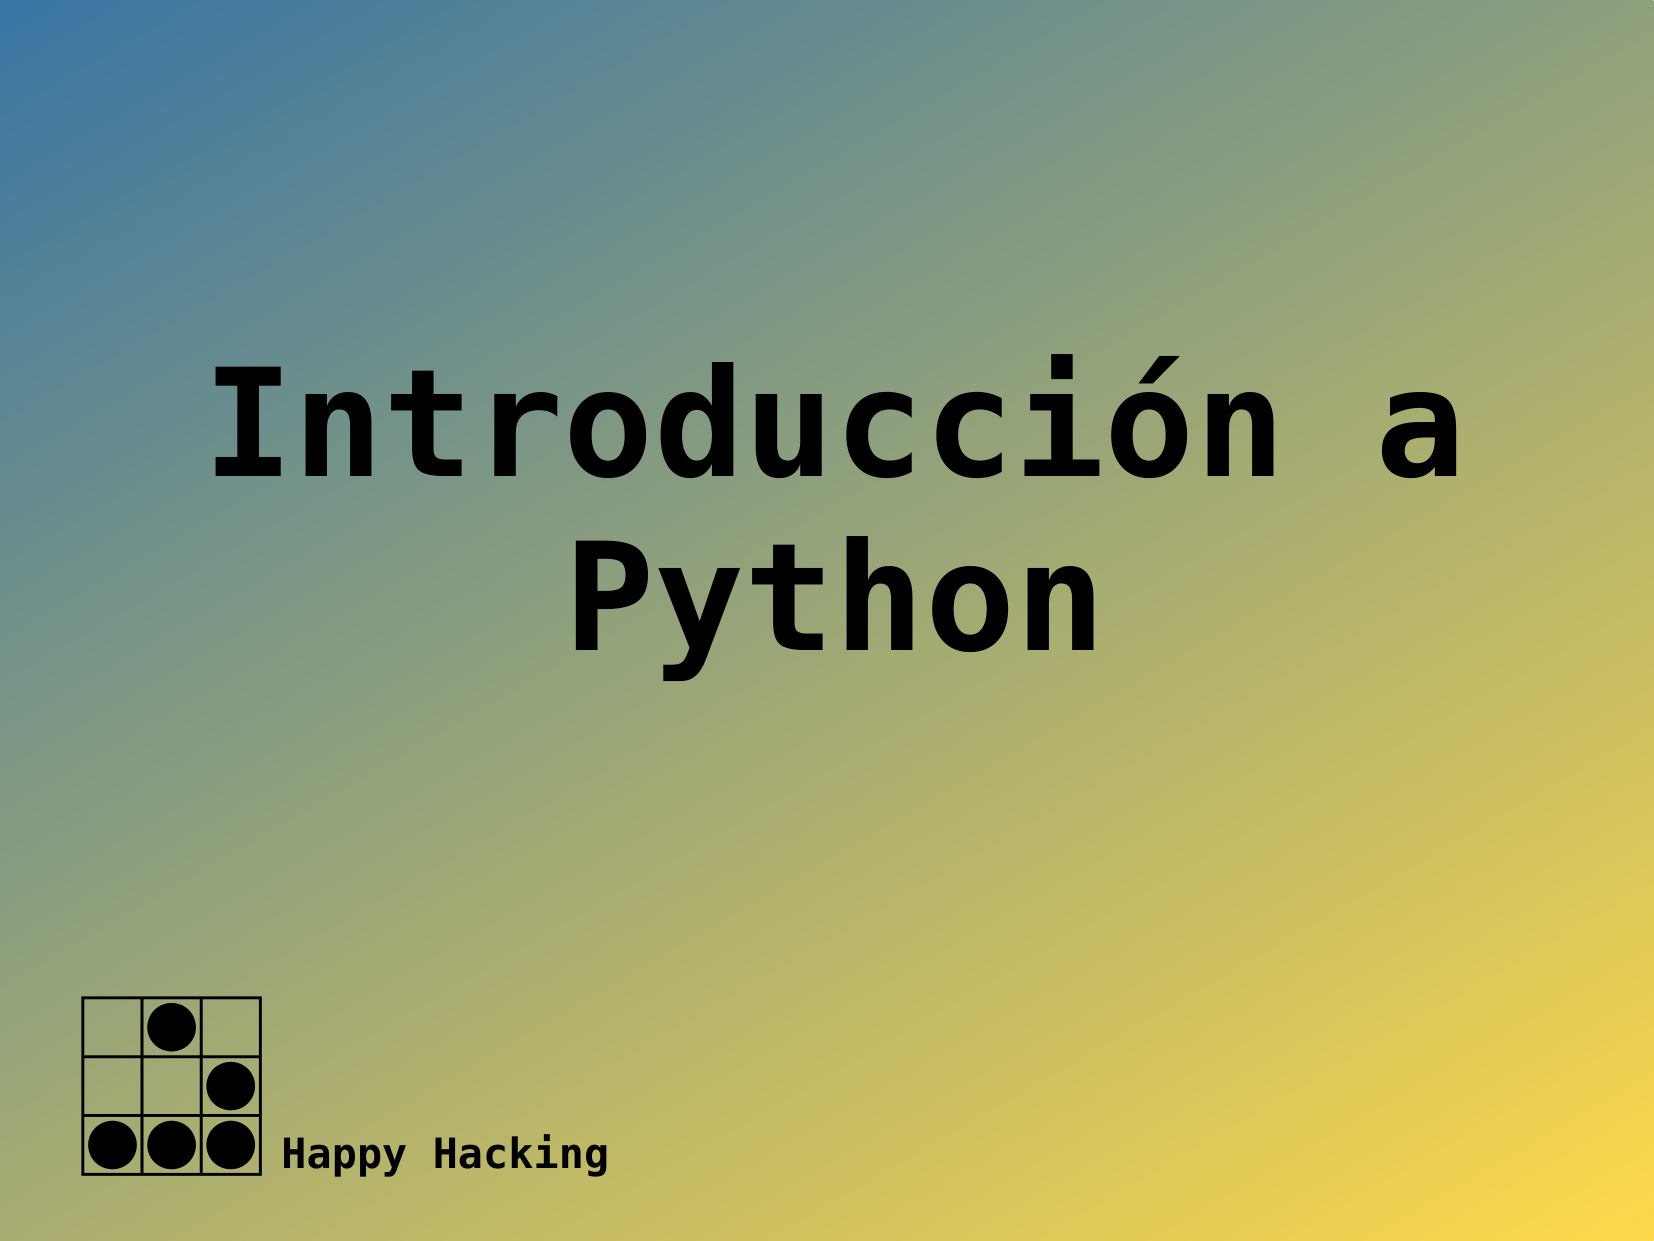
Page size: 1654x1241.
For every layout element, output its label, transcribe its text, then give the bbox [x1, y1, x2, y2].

text_box Happy Hacking [266, 1098, 657, 1187]
subtitle Introducción a Python [91, 46, 1580, 978]
picture [68, 983, 275, 1190]
